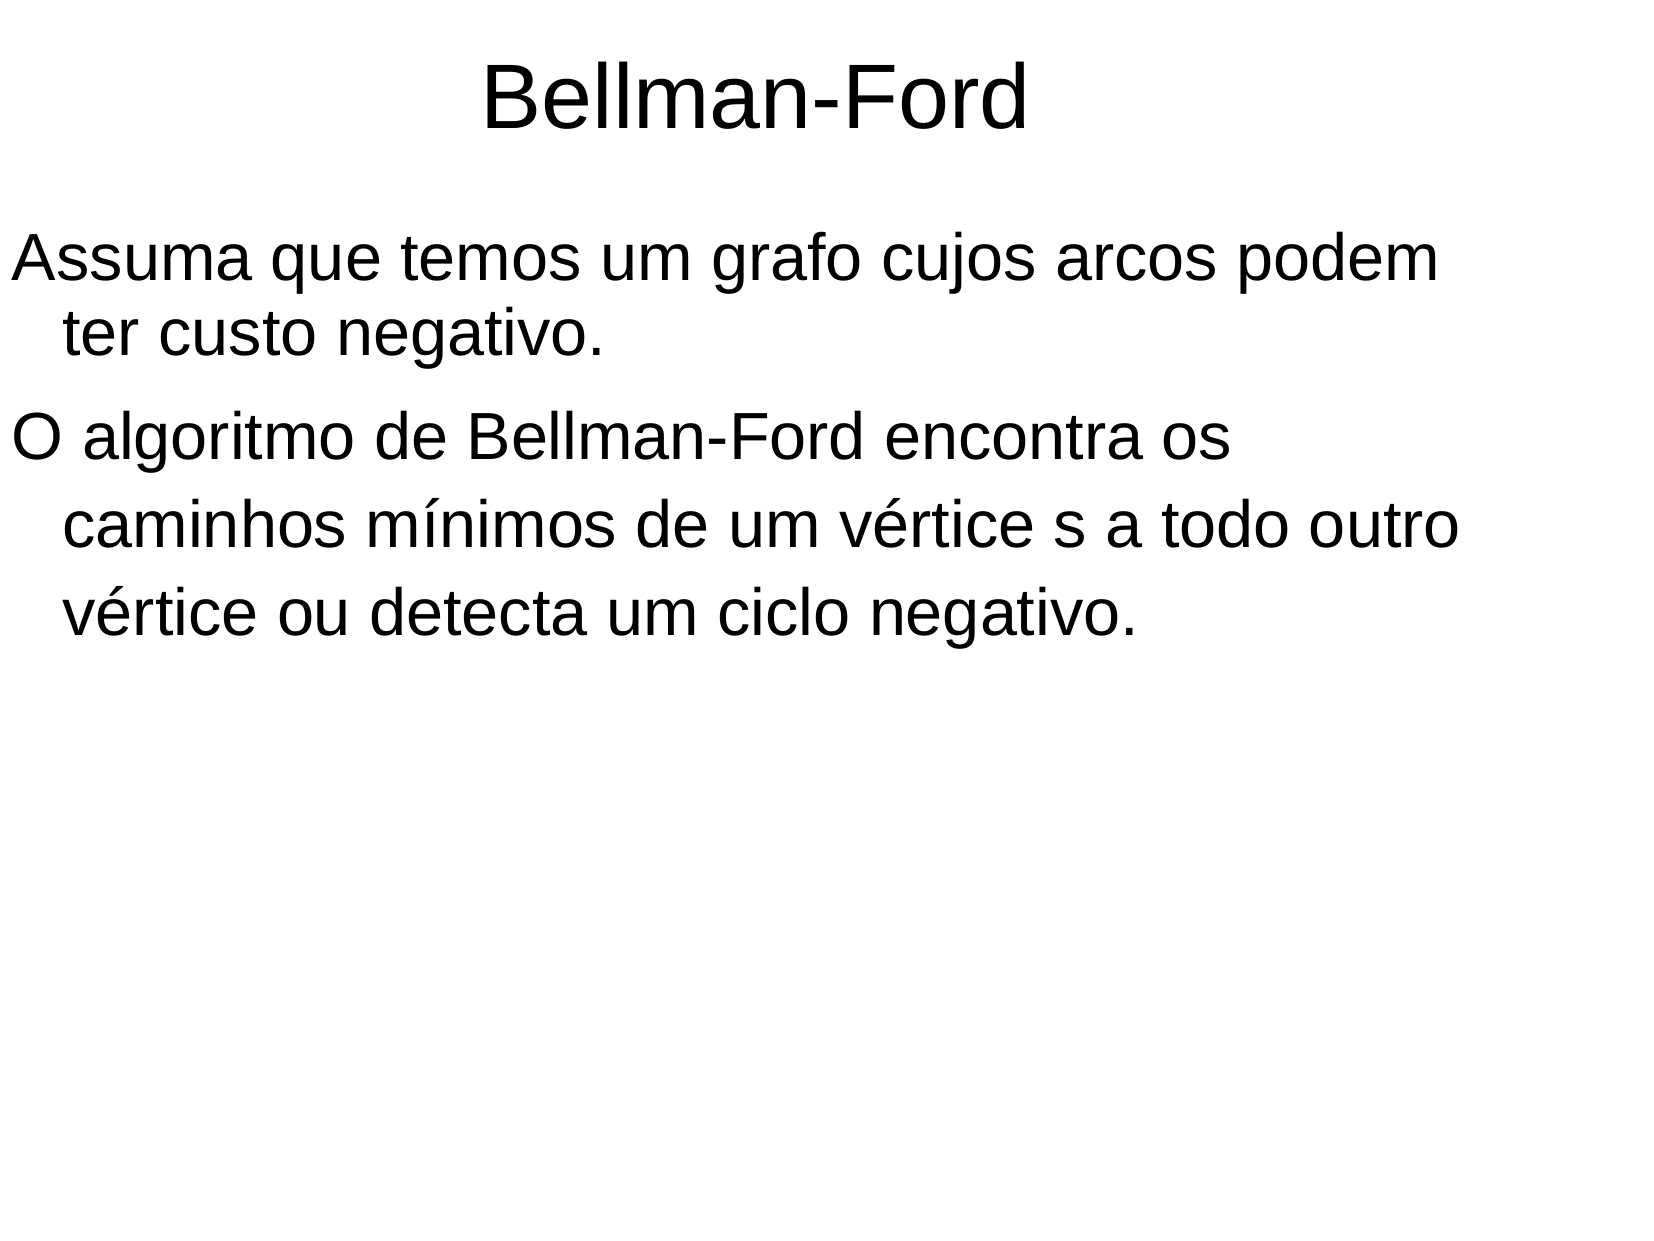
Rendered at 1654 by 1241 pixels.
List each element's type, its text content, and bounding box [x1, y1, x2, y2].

list Assuma que temos um grafo cujos arcos podem ter custo negativo. O algoritmo de Bellman-Ford encontra os caminhos mínimos de um vértice s a todo outro vértice ou detecta um ciclo negativo. [11, 219, 1500, 1023]
title Bellman-Ford [11, 0, 1500, 193]
